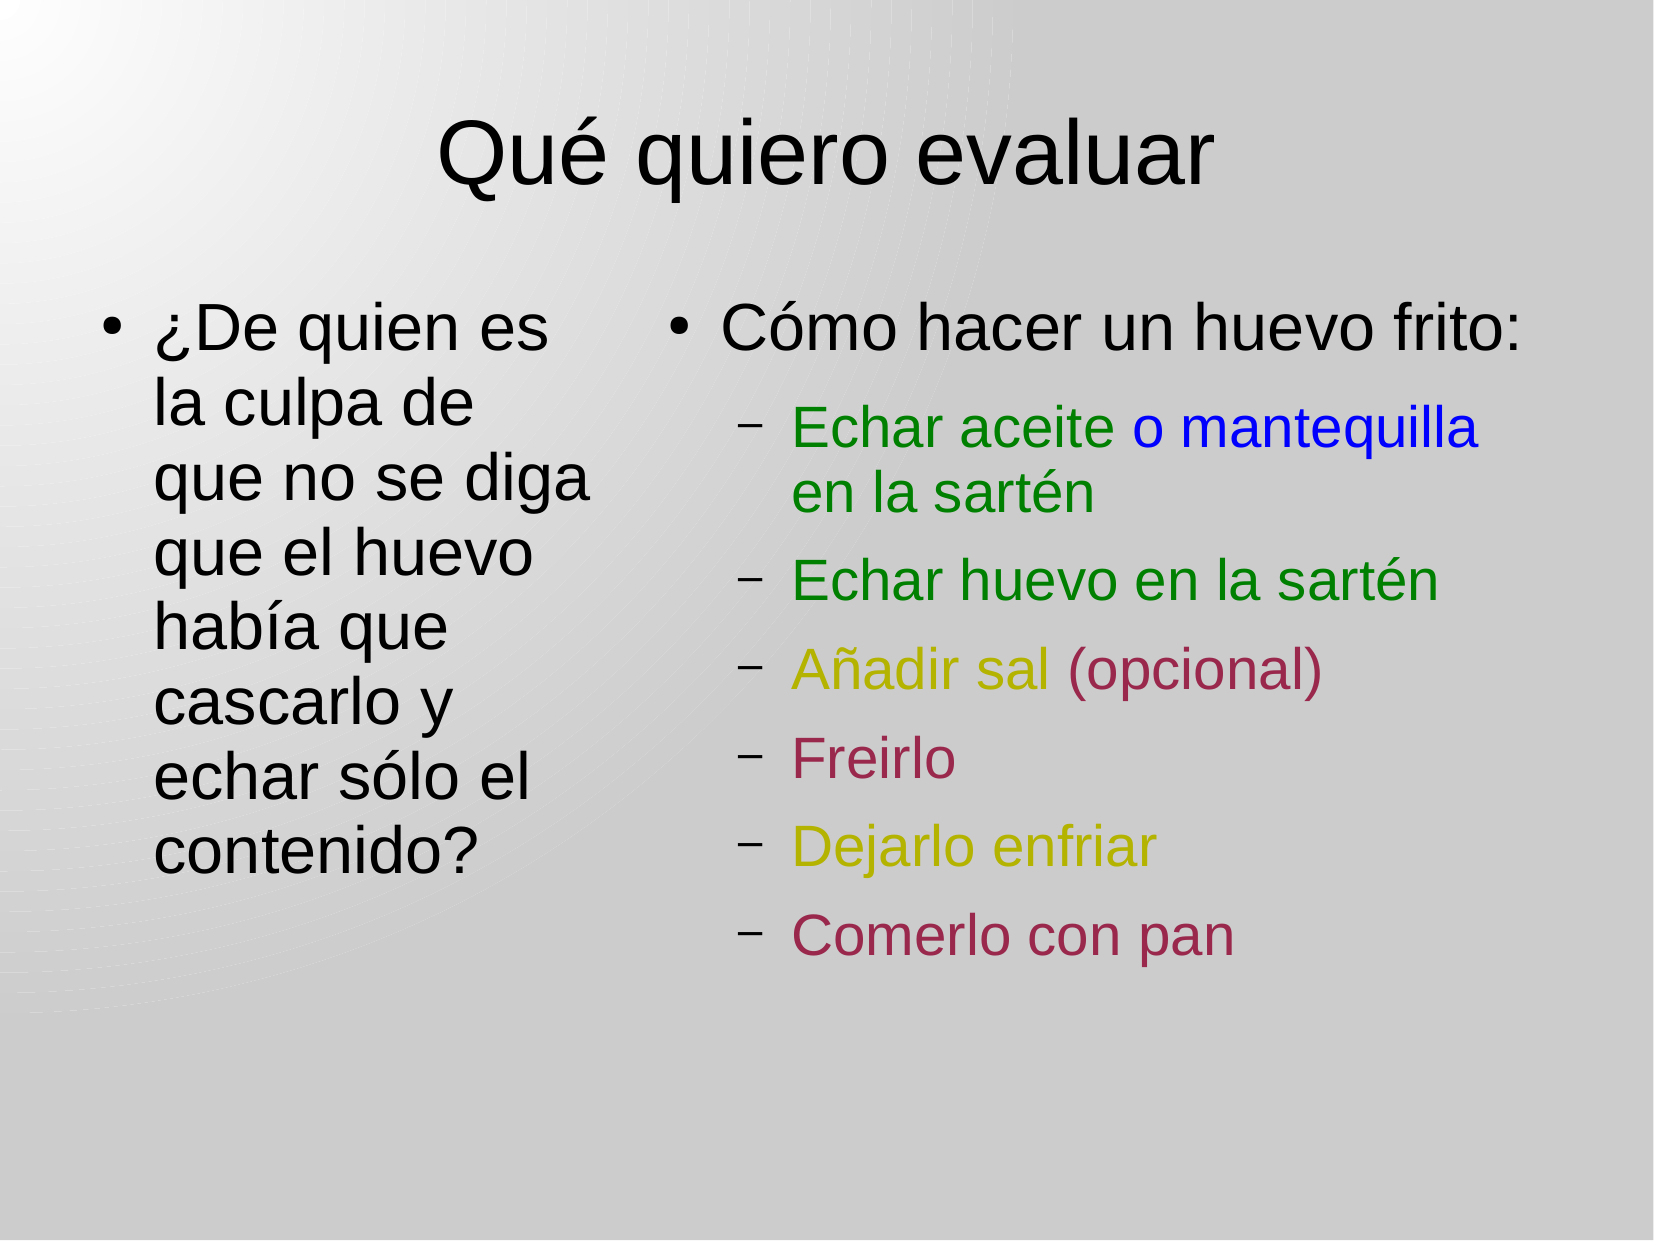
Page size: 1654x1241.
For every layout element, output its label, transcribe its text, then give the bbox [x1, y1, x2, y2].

list ¿De quien es la culpa de que no se diga que el huevo había que cascarlo y echar sólo el contenido? [82, 290, 591, 1109]
list Cómo hacer un huevo frito: Echar aceite o mantequilla en la sartén Echar huevo en la sartén Añadir sal (opcional) Freirlo Dejarlo enfriar Comerlo con pan [649, 290, 1539, 1109]
title Qué quiero evaluar [82, 49, 1571, 257]
